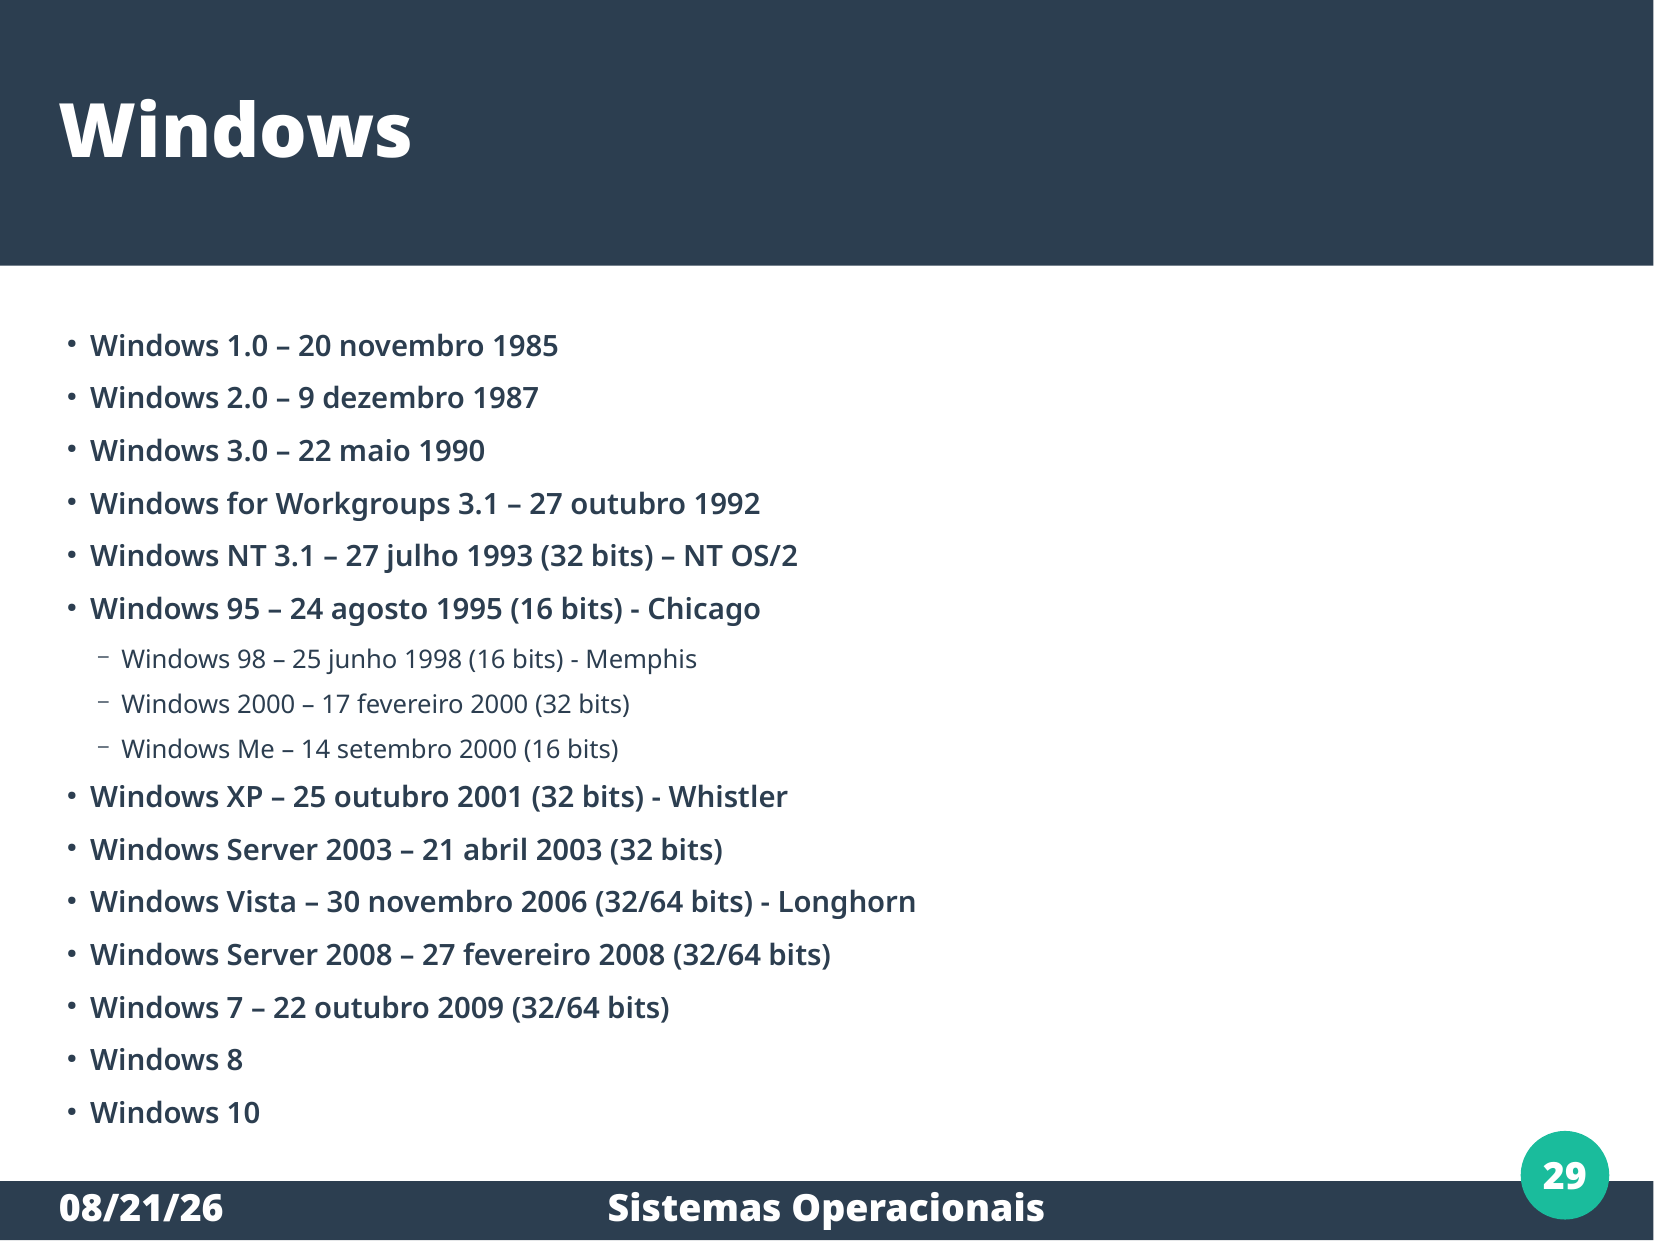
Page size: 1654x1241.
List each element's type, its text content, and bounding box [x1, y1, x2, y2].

title Windows [59, 49, 1595, 207]
list Windows 1.0 – 20 novembro 1985 Windows 2.0 – 9 dezembro 1987 Windows 3.0 – 22 maio 1990 Windows for Workgroups 3.1 – 27 outubro 1992 Windows NT 3.1 – 27 julho 1993 (32 bits) – NT OS/2 Windows 95 – 24 agosto 1995 (16 bits) - Chicago Windows 98 – 25 junho 1998 (16 bits) - Memphis Windows 2000 – 17 fevereiro 2000 (32 bits) Windows Me – 14 setembro 2000 (16 bits) Windows XP – 25 outubro 2001 (32 bits) - Whistler Windows Server 2003 – 21 abril 2003 (32 bits) Windows Vista – 30 novembro 2006 (32/64 bits) - Longhorn Windows Server 2008 – 27 fevereiro 2008 (32/64 bits) Windows 7 – 22 outubro 2009 (32/64 bits) Windows 8 Windows 10 [59, 324, 1595, 1152]
